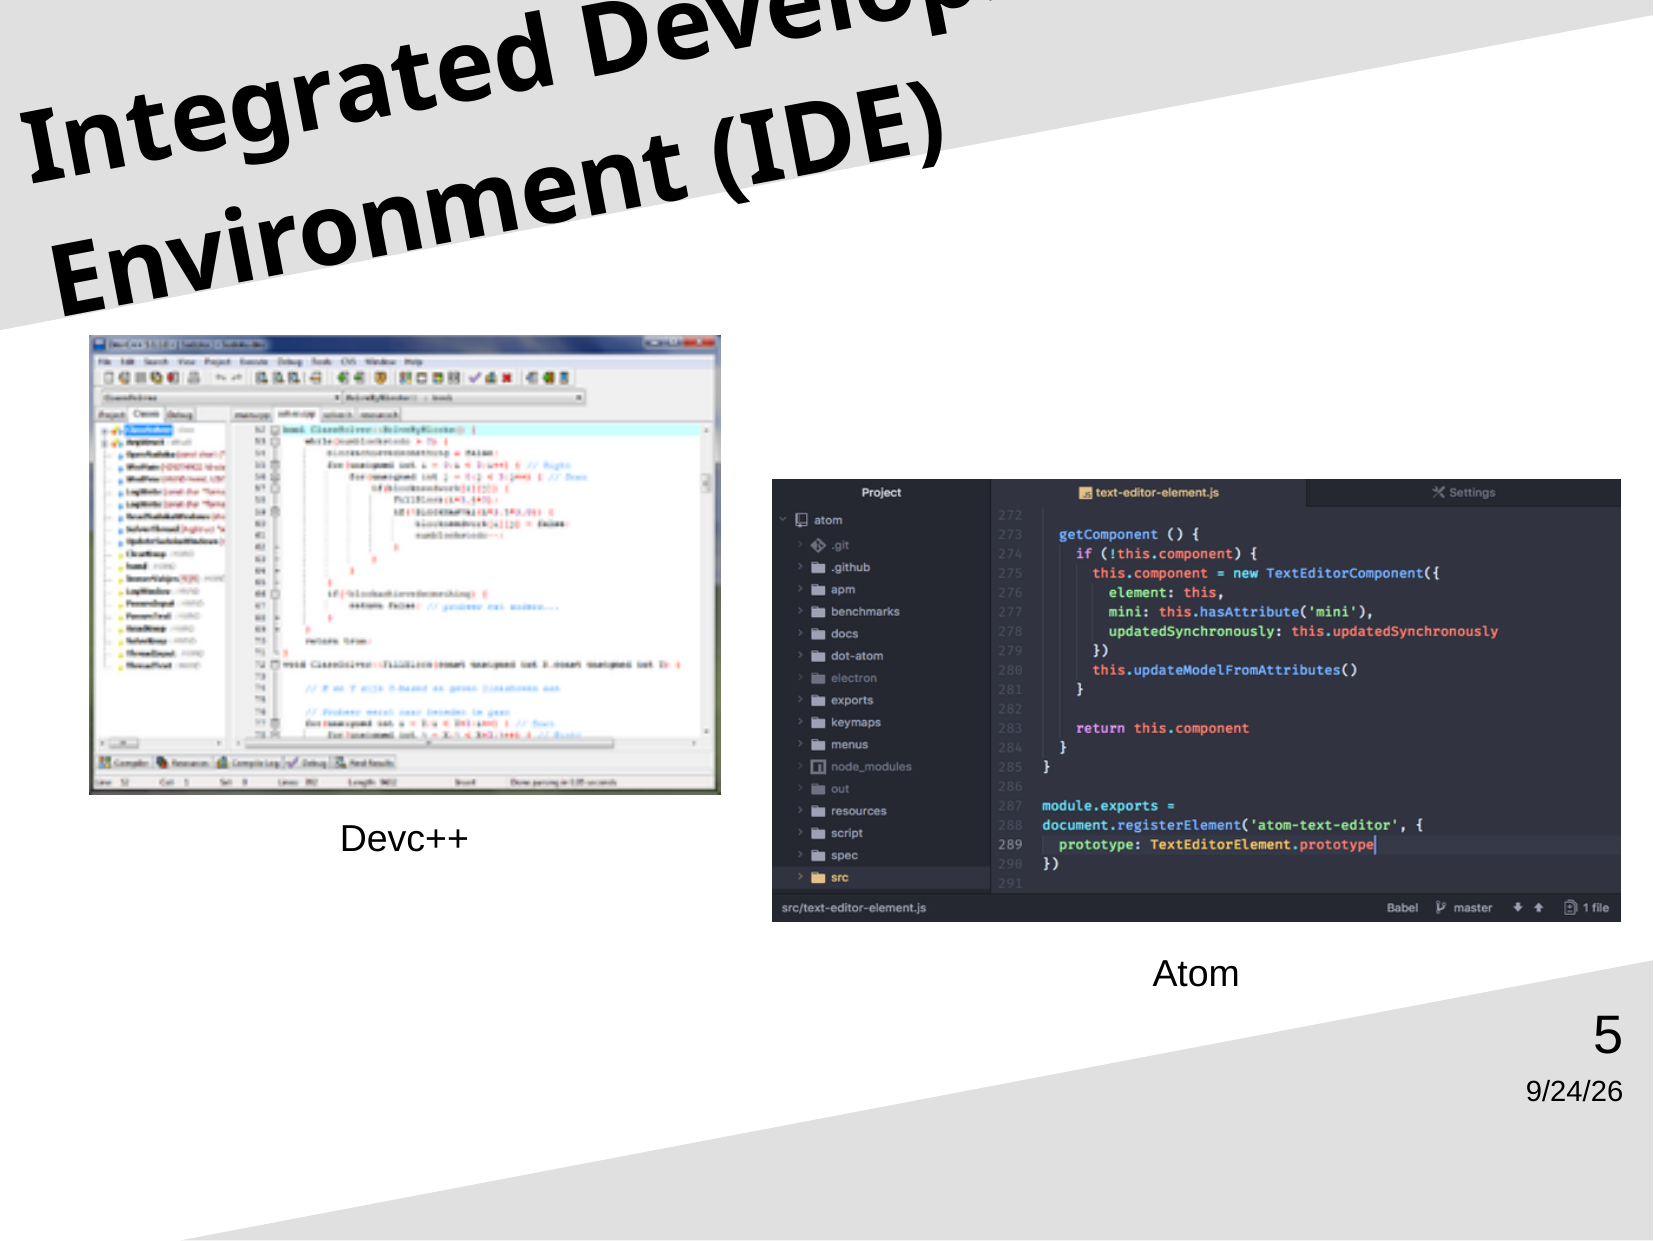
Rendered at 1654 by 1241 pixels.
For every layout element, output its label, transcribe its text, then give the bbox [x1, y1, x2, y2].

picture [772, 479, 1621, 922]
title Integrated Development Environment (IDE) [16, 0, 1518, 315]
picture [89, 335, 721, 796]
